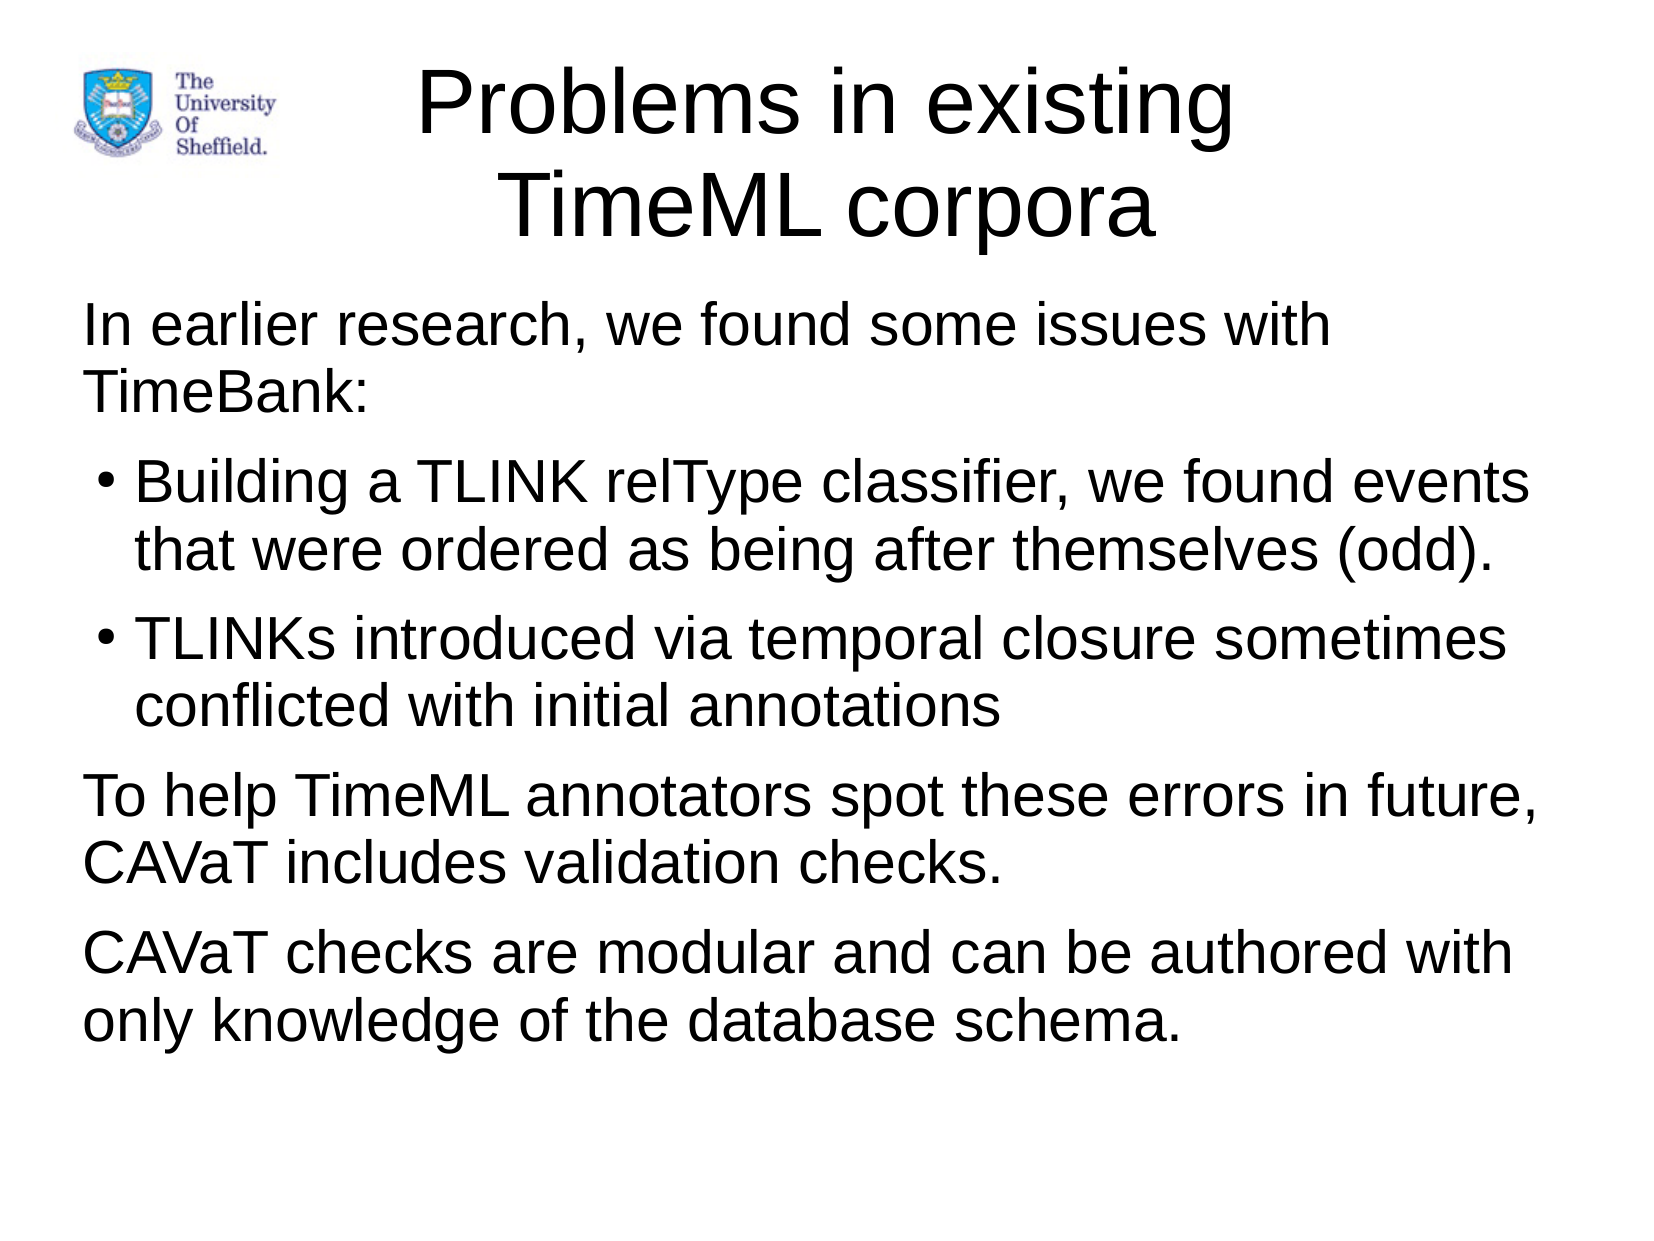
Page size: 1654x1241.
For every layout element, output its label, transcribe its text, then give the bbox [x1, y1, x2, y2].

picture [29, 52, 366, 178]
title Problems in existing TimeML corpora [82, 39, 1571, 267]
list In earlier research, we found some issues with TimeBank: Building a TLINK relType classifier, we found events that were ordered as being after themselves (odd). TLINKs introduced via temporal closure sometimes conflicted with initial annotations To help TimeML annotators spot these errors in future, CAVaT includes validation checks. CAVaT checks are modular and can be authored with only knowledge of the database schema. [82, 290, 1571, 1109]
